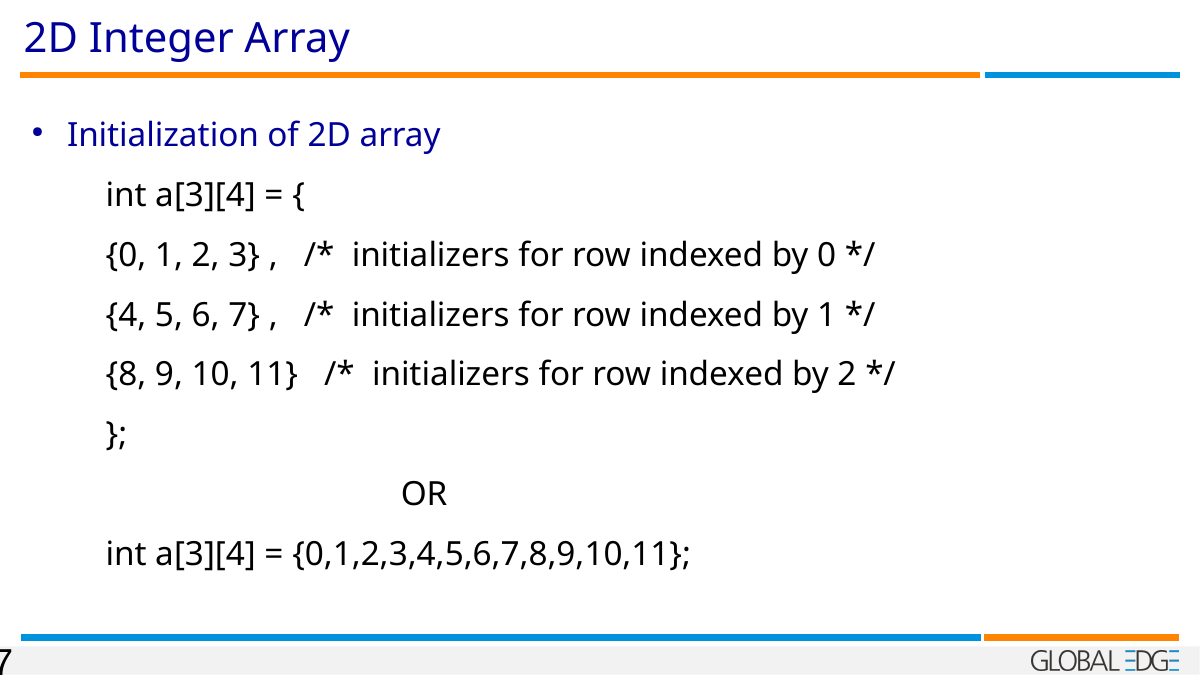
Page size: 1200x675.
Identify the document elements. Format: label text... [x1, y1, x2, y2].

picture [1031, 650, 1179, 671]
text_box Initialization of 2D array int a[3][4] = { {0, 1, 2, 3} , /* initializers for row indexed by 0 */ {4, 5, 6, 7} , /* initializers for row indexed by 1 */ {8, 9, 10, 11} /* initializers for row indexed by 2 */ }; OR int a[3][4] = {0,1,2,3,4,5,6,7,8,9,10,11}; [20, 87, 1179, 628]
text_box 2D Integer Array [12, 9, 1088, 63]
